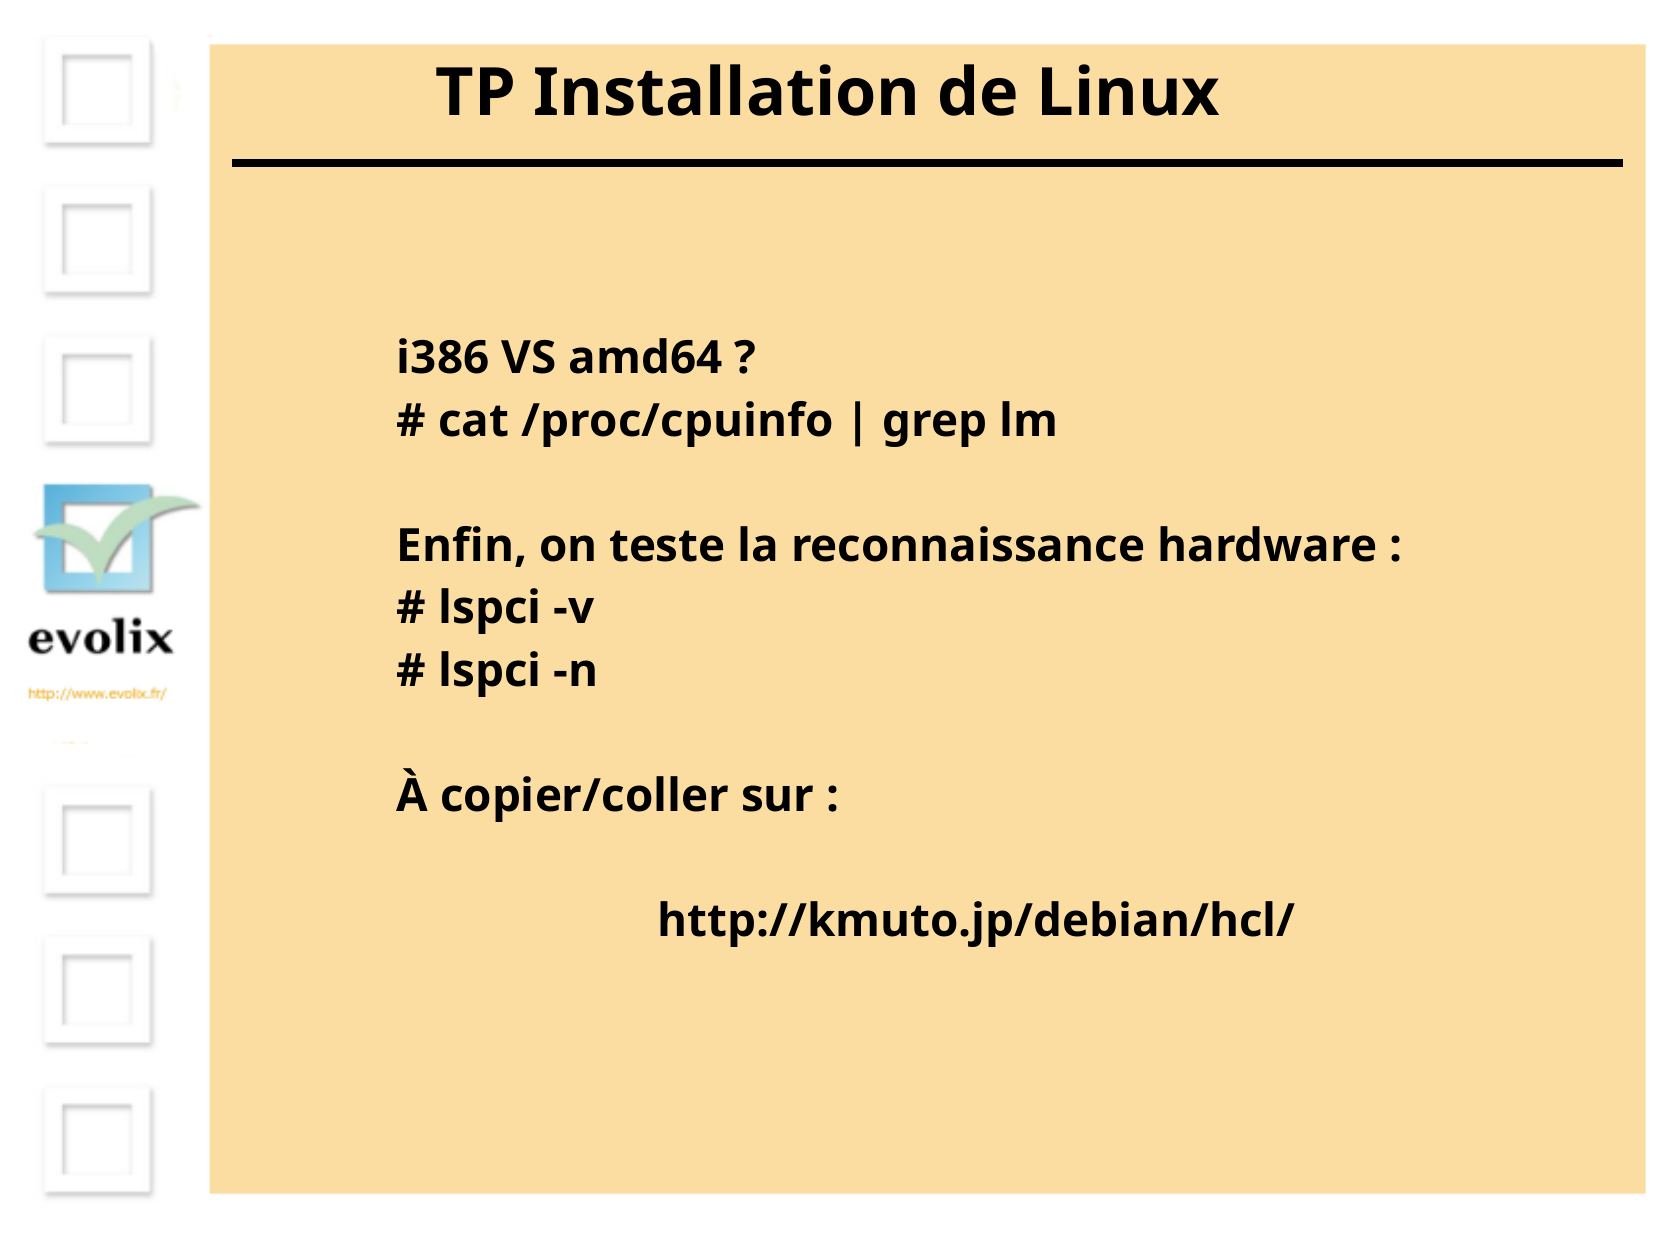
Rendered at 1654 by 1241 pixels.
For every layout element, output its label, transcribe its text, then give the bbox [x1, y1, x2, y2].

title TP Installation de Linux [37, 35, 1619, 144]
picture [0, 35, 1654, 1204]
subtitle i386 VS amd64 ? # cat /pro c/cpuinfo | grep lm Enfin, on teste la reconnaissance hardware : # lspci -v # lspci -n À copier/coller sur : http://kmuto.jp/debian/hcl/ [321, 261, 1557, 1138]
